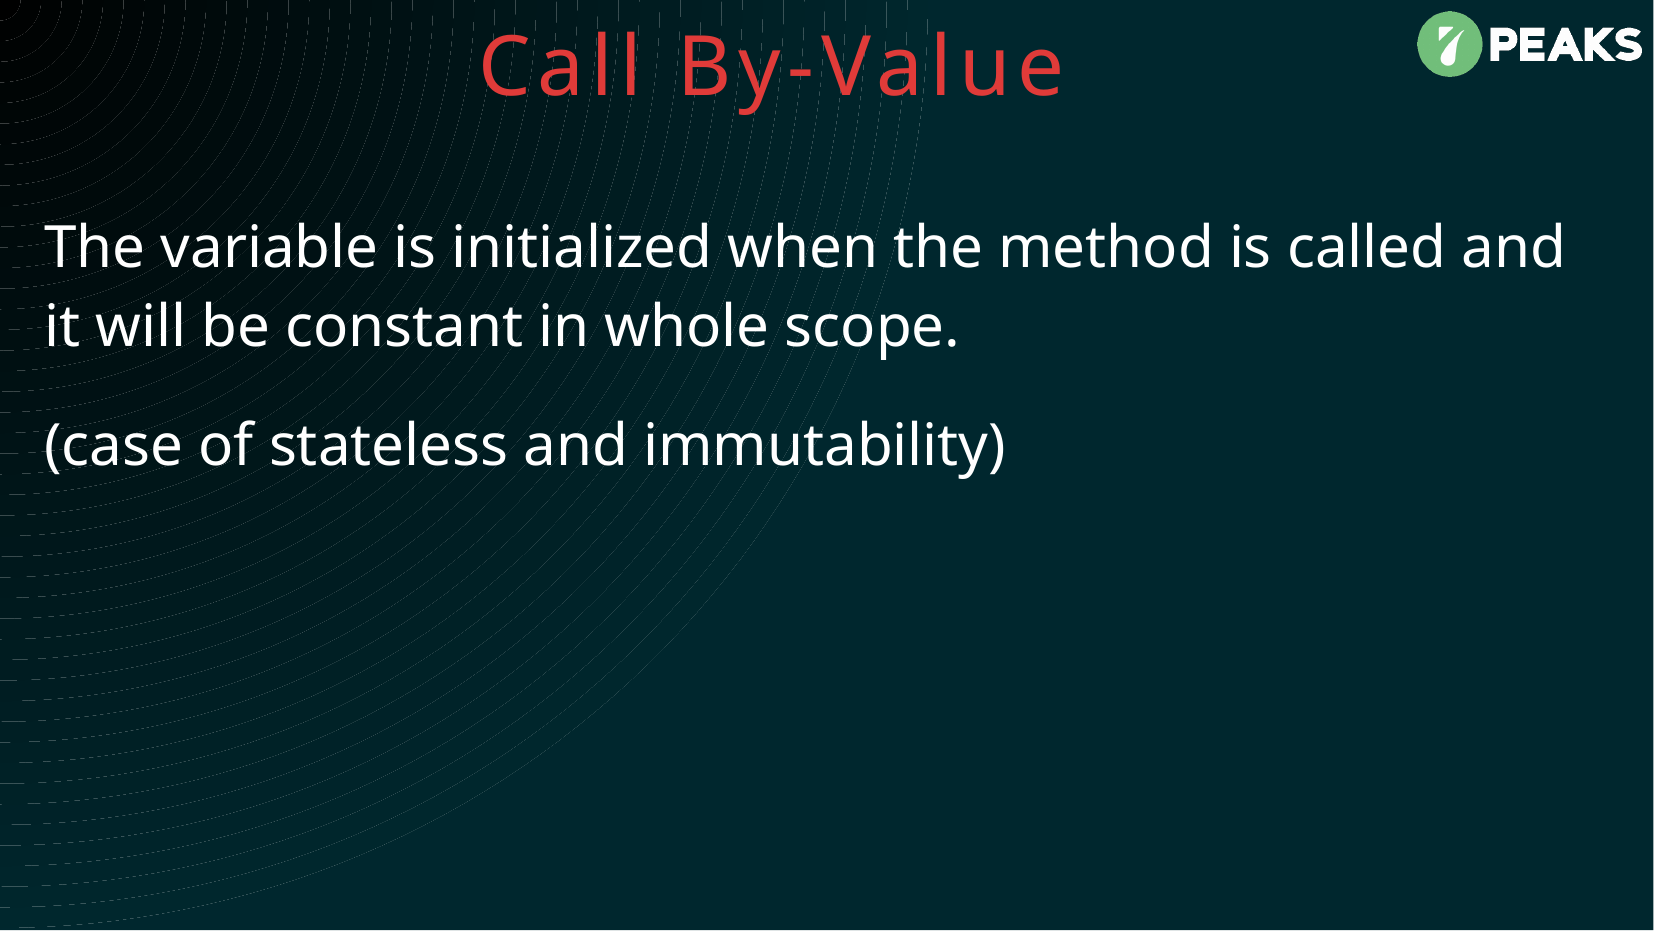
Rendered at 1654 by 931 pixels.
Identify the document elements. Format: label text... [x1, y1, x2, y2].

text_box Call By-Value [463, 0, 1190, 142]
picture [1417, 11, 1642, 77]
text_box The variable is initialized when the method is called and it will be constant in whole scope. (case of stateless and immutability) [29, 197, 1625, 733]
